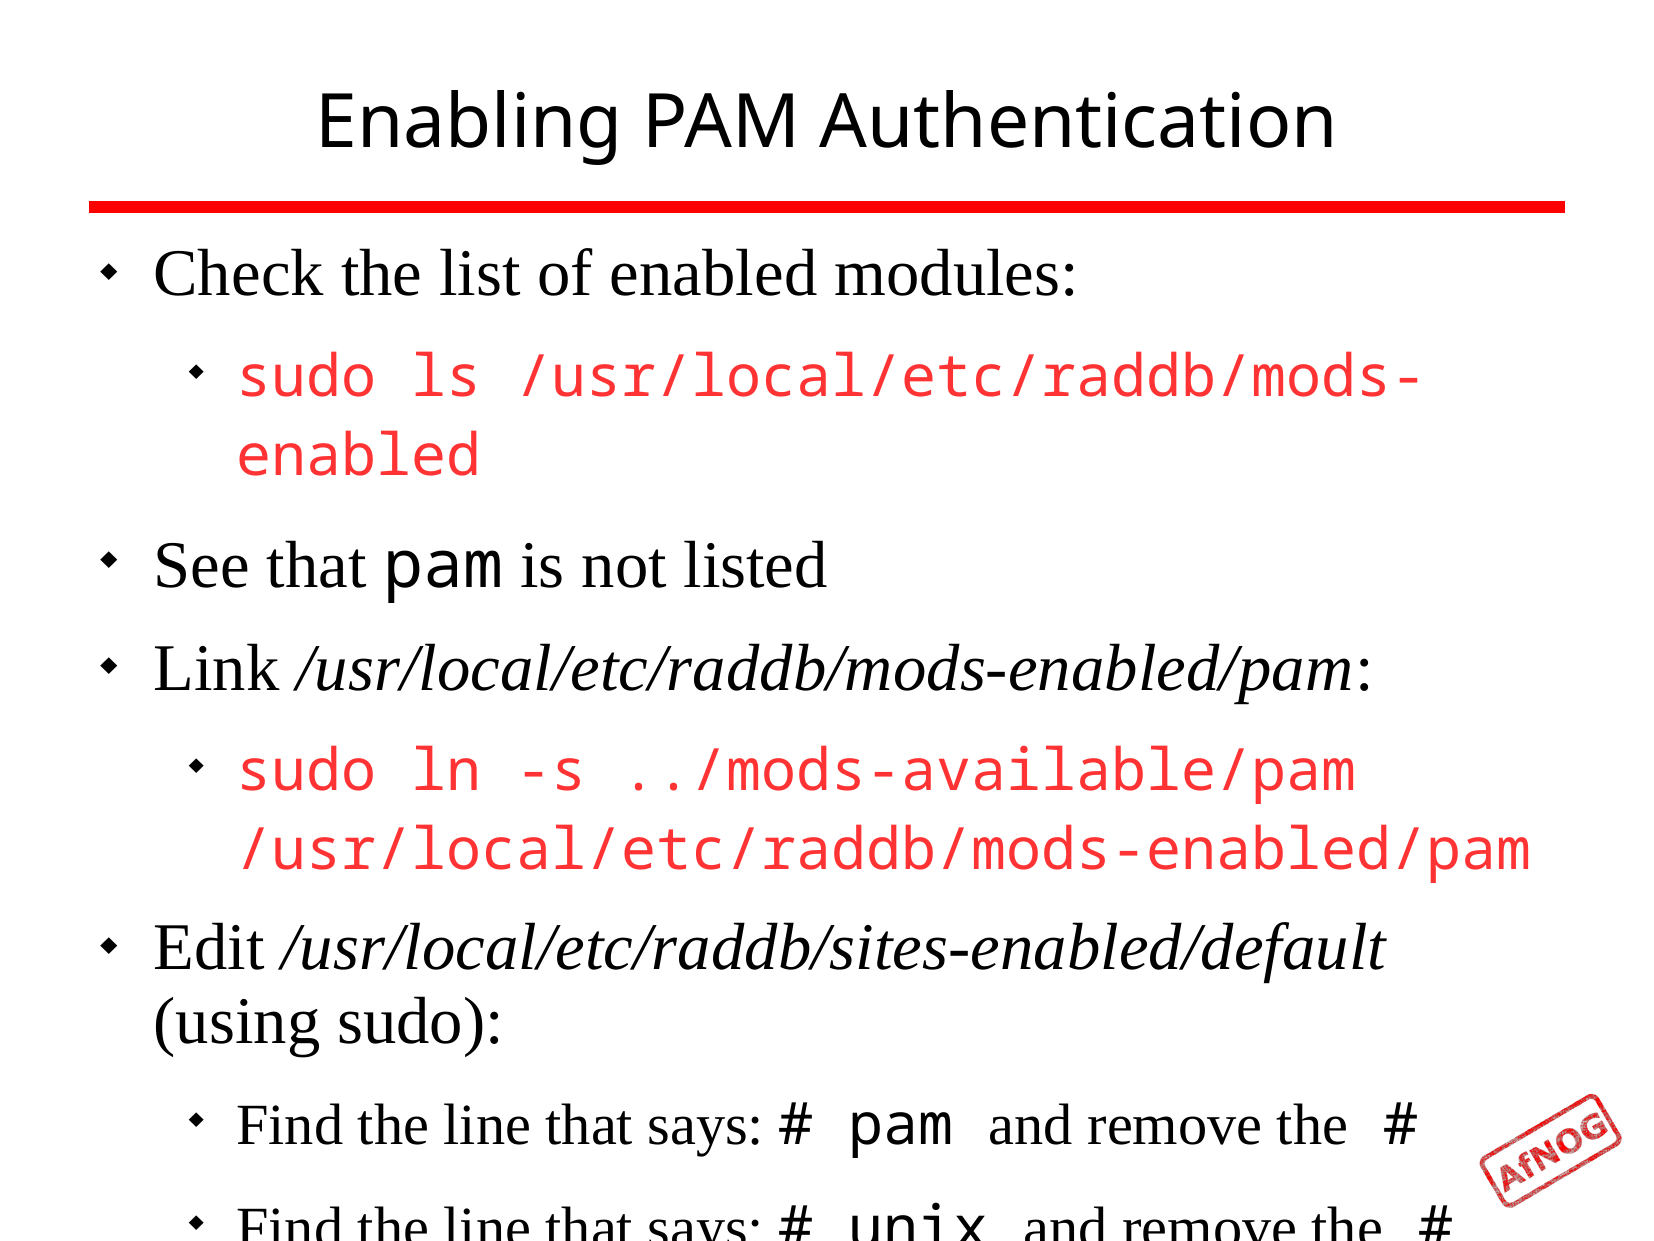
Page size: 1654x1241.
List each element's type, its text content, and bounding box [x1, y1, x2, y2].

list Check the list of enabled modules: sudo ls /usr/local/etc/raddb/mods-enabled See that pam is not listed Link /usr/local/etc/raddb/mods-enabled/pam: sudo ln -s ../mods-available/pam /usr/local/etc/raddb/mods-enabled/pam Edit /usr/local/etc/raddb/sites-enabled/default (using sudo): Find the line that says: # pam and remove the # Find the line that says: # unix and remove the # Not the one that just says “unix” without the hash! [82, 236, 1571, 1189]
title Enabling PAM Authentication [82, 29, 1571, 207]
picture [1476, 1090, 1625, 1211]
